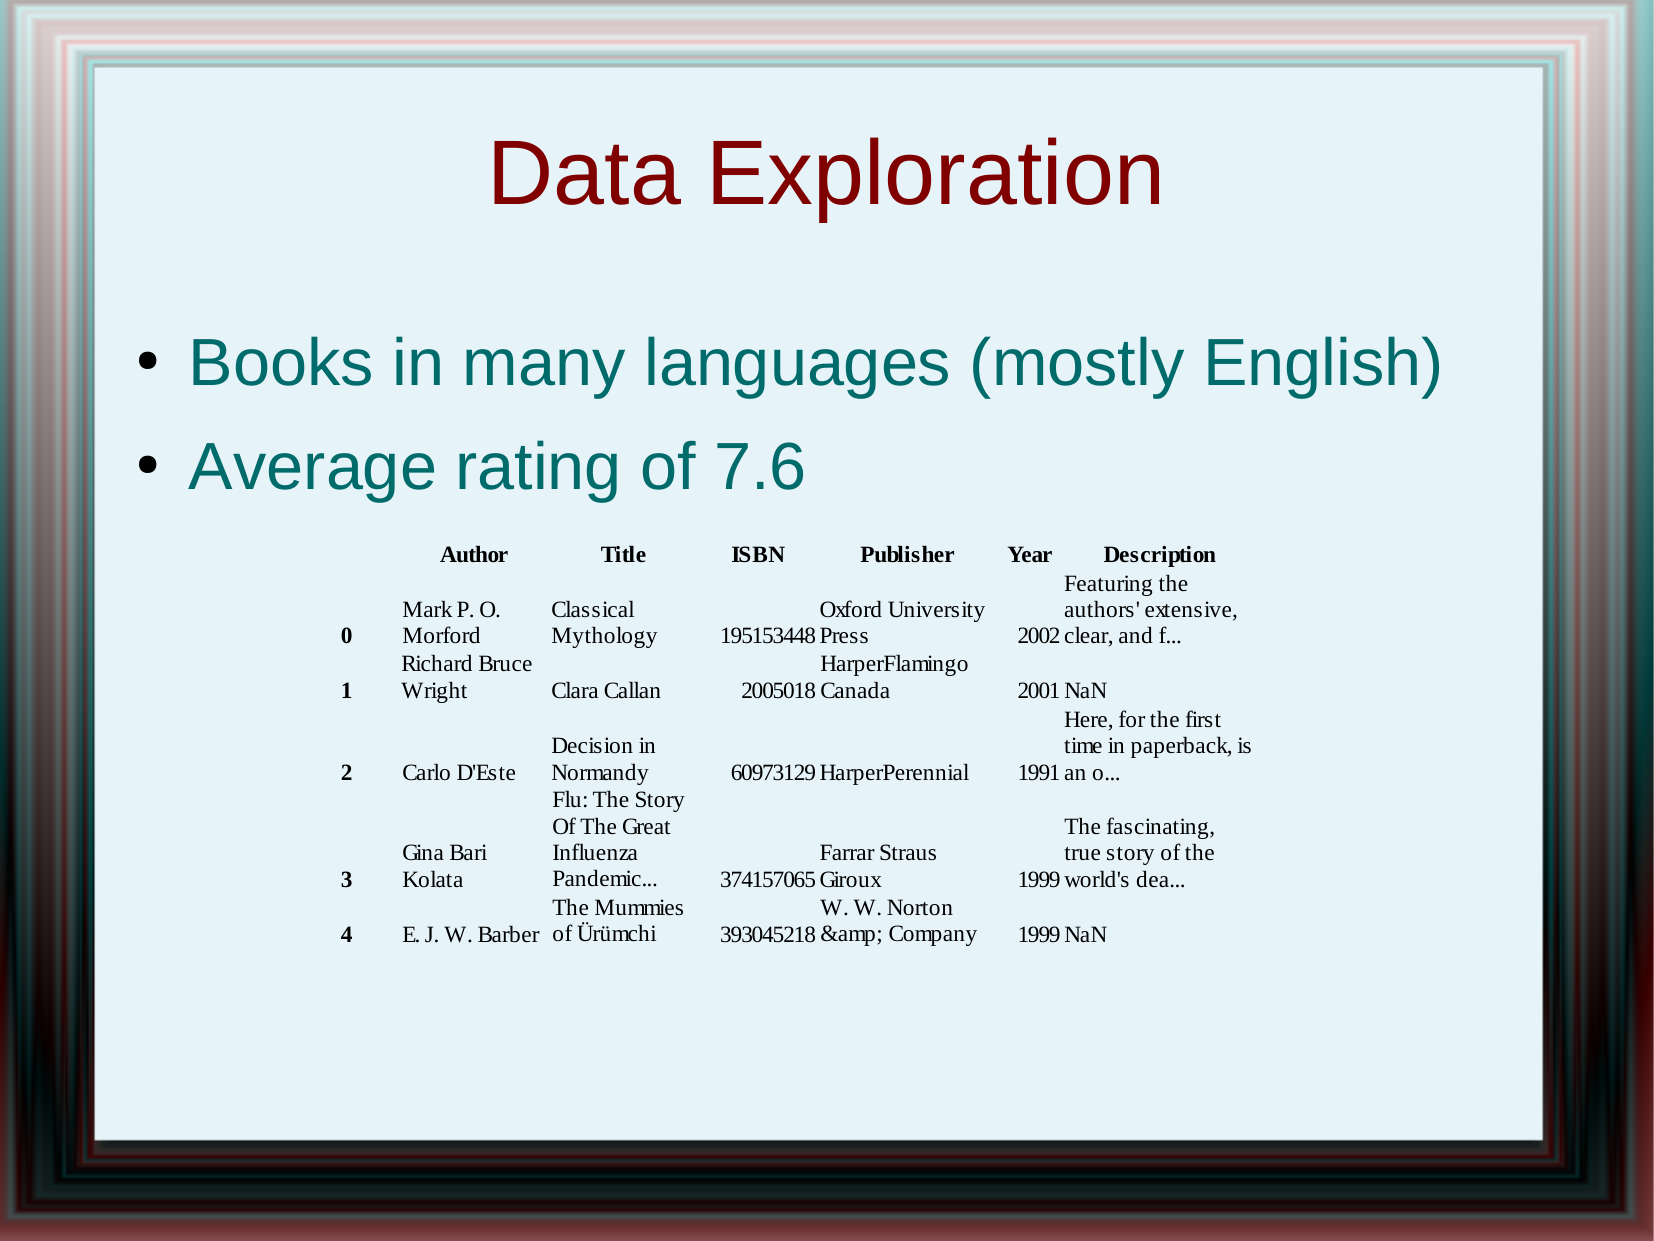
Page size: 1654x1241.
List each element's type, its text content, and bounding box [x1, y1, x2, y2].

title Data Exploration [118, 88, 1536, 257]
chart [293, 540, 1261, 1042]
list Books in many languages (mostly English) Average rating of 7.6 [118, 324, 1506, 945]
picture [0, 0, 1654, 1241]
